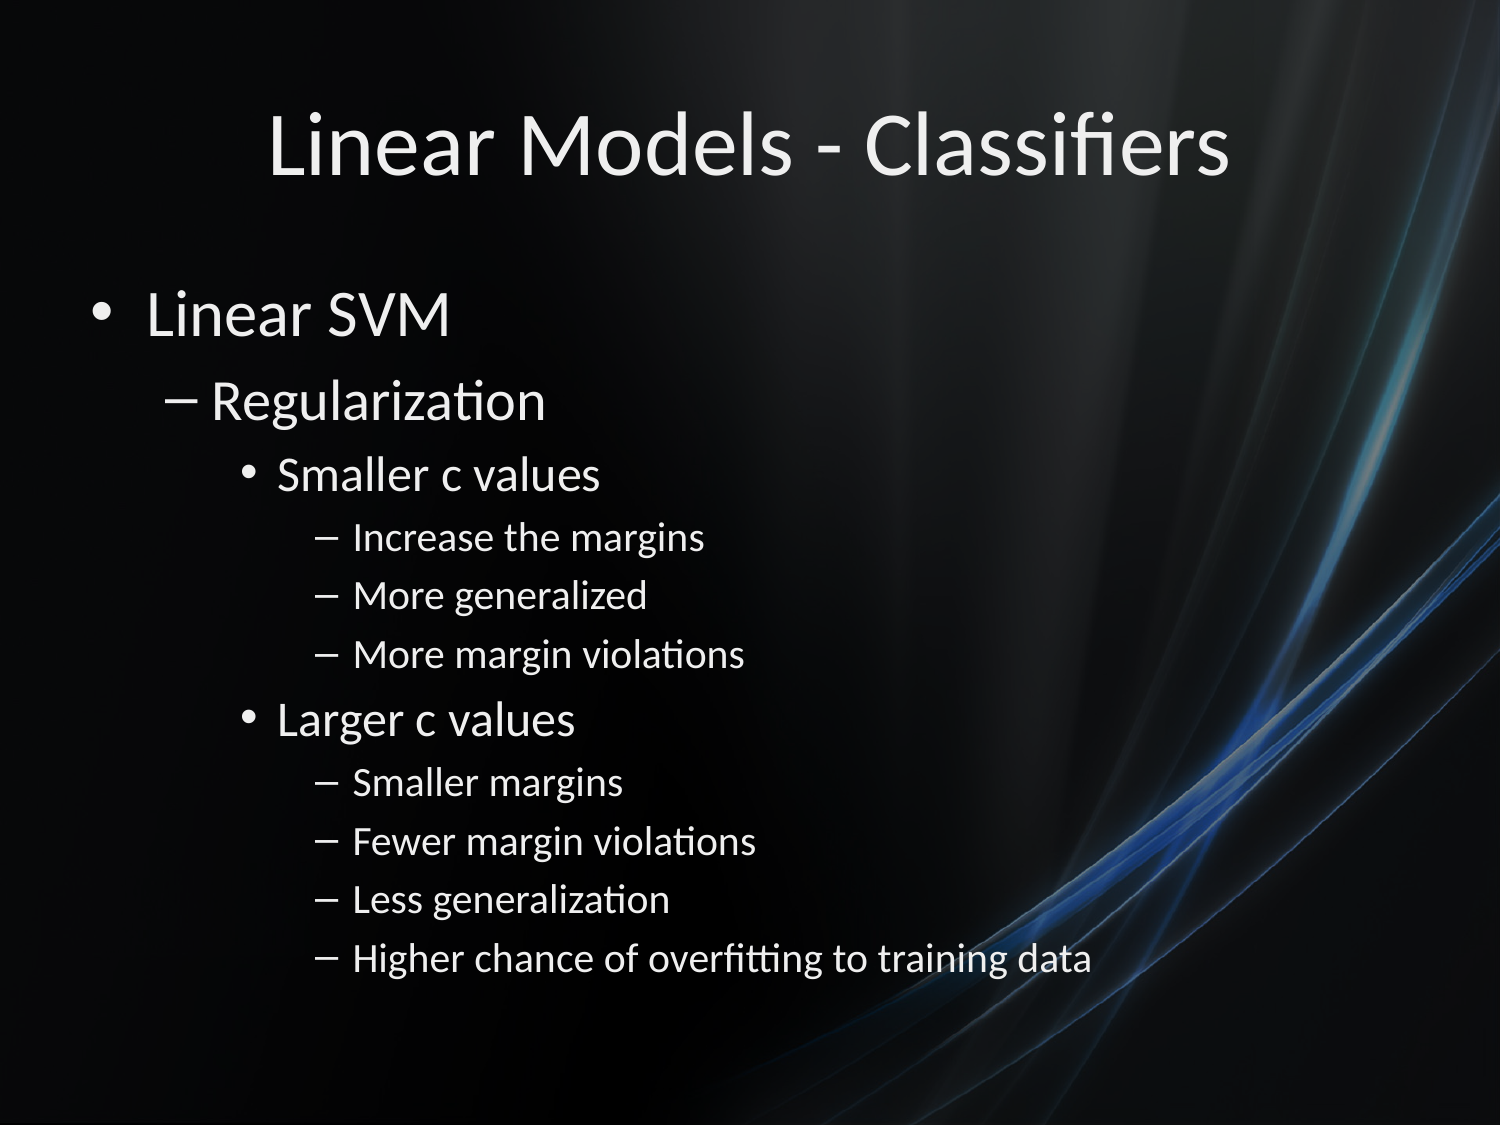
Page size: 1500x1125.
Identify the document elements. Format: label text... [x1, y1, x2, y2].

list Linear SVM Regularization Smaller c values Increase the margins More generalized More margin violations Larger c values Smaller margins Fewer margin violations Less generalization Higher chance of overfitting to training data [75, 262, 1425, 1005]
picture [0, 0, 1500, 1125]
title Linear Models - Classifiers [75, 45, 1425, 233]
